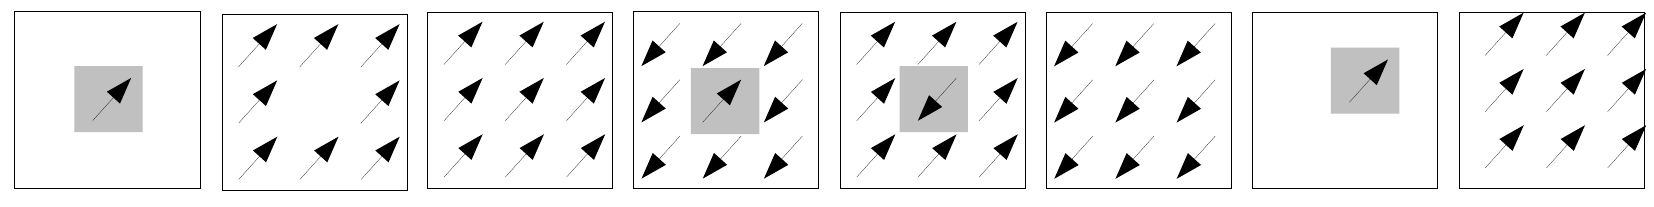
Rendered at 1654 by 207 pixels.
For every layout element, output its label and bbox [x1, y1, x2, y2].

text_box [840, 12, 1026, 189]
text_box [1459, 12, 1645, 189]
text_box [427, 12, 613, 189]
text_box [14, 11, 201, 189]
text_box [1046, 12, 1232, 189]
text_box [633, 11, 819, 189]
text_box [222, 14, 408, 191]
text_box [1252, 12, 1438, 189]
